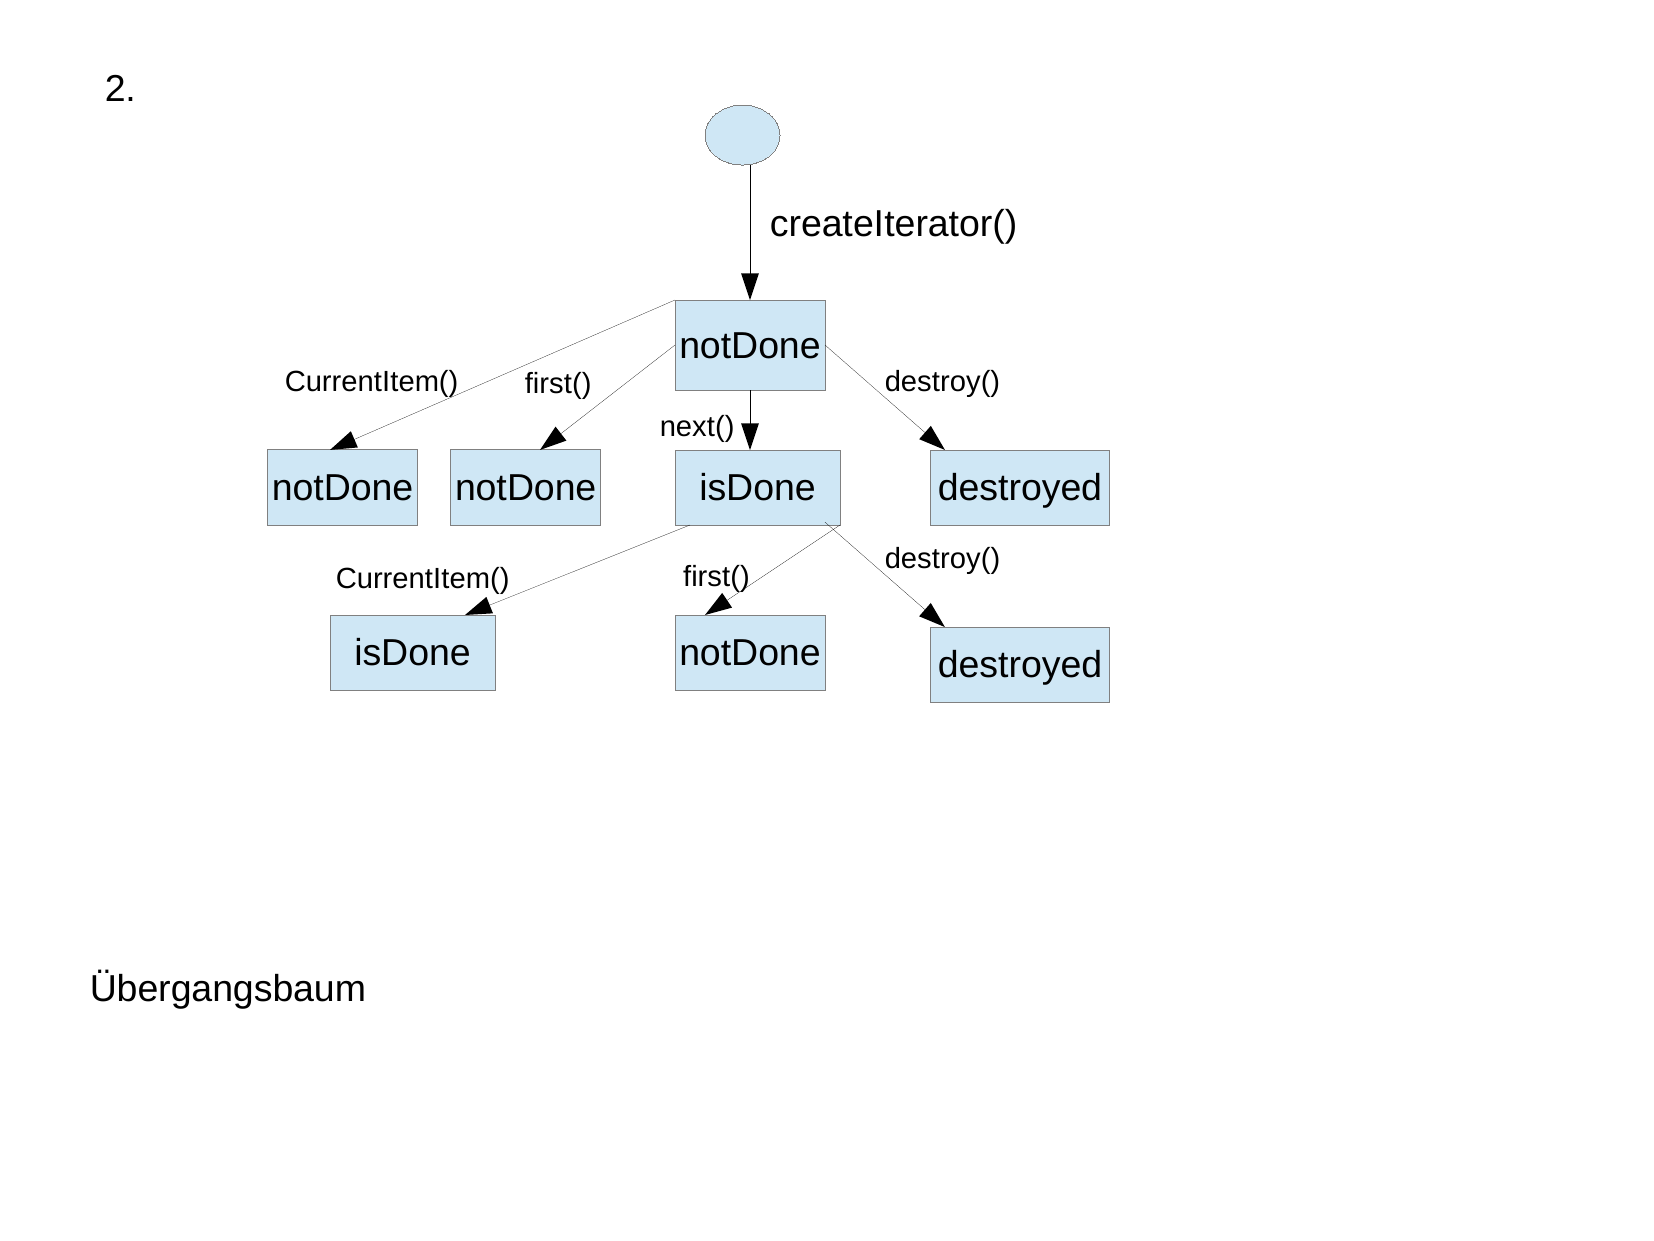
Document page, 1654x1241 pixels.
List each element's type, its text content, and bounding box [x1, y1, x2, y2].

text_box Übergangsbaum [75, 960, 381, 1017]
text_box CurrentItem() [270, 357, 474, 406]
text_box first() [510, 360, 607, 408]
text_box destroy() [869, 534, 1016, 583]
text_box isDone [330, 615, 496, 691]
text_box next() [645, 402, 750, 451]
text_box CurrentItem() [321, 555, 526, 603]
text_box notDone [450, 449, 601, 526]
text_box destroy() [870, 357, 1016, 406]
text_box 2. [90, 60, 151, 117]
text_box destroyed [930, 627, 1110, 703]
text_box first() [668, 552, 766, 601]
text_box notDone [675, 615, 826, 691]
text_box destroyed [930, 450, 1110, 526]
text_box notDone [675, 300, 826, 391]
text_box CurrentItem() [498, 592, 526, 603]
text_box createIterator() [750, 195, 1038, 256]
text_box destroy() [869, 562, 893, 583]
text_box isDone [675, 450, 841, 526]
text_box [705, 105, 781, 166]
text_box destroy() [870, 386, 893, 406]
text_box notDone [267, 449, 418, 526]
text_box first() [510, 360, 534, 371]
